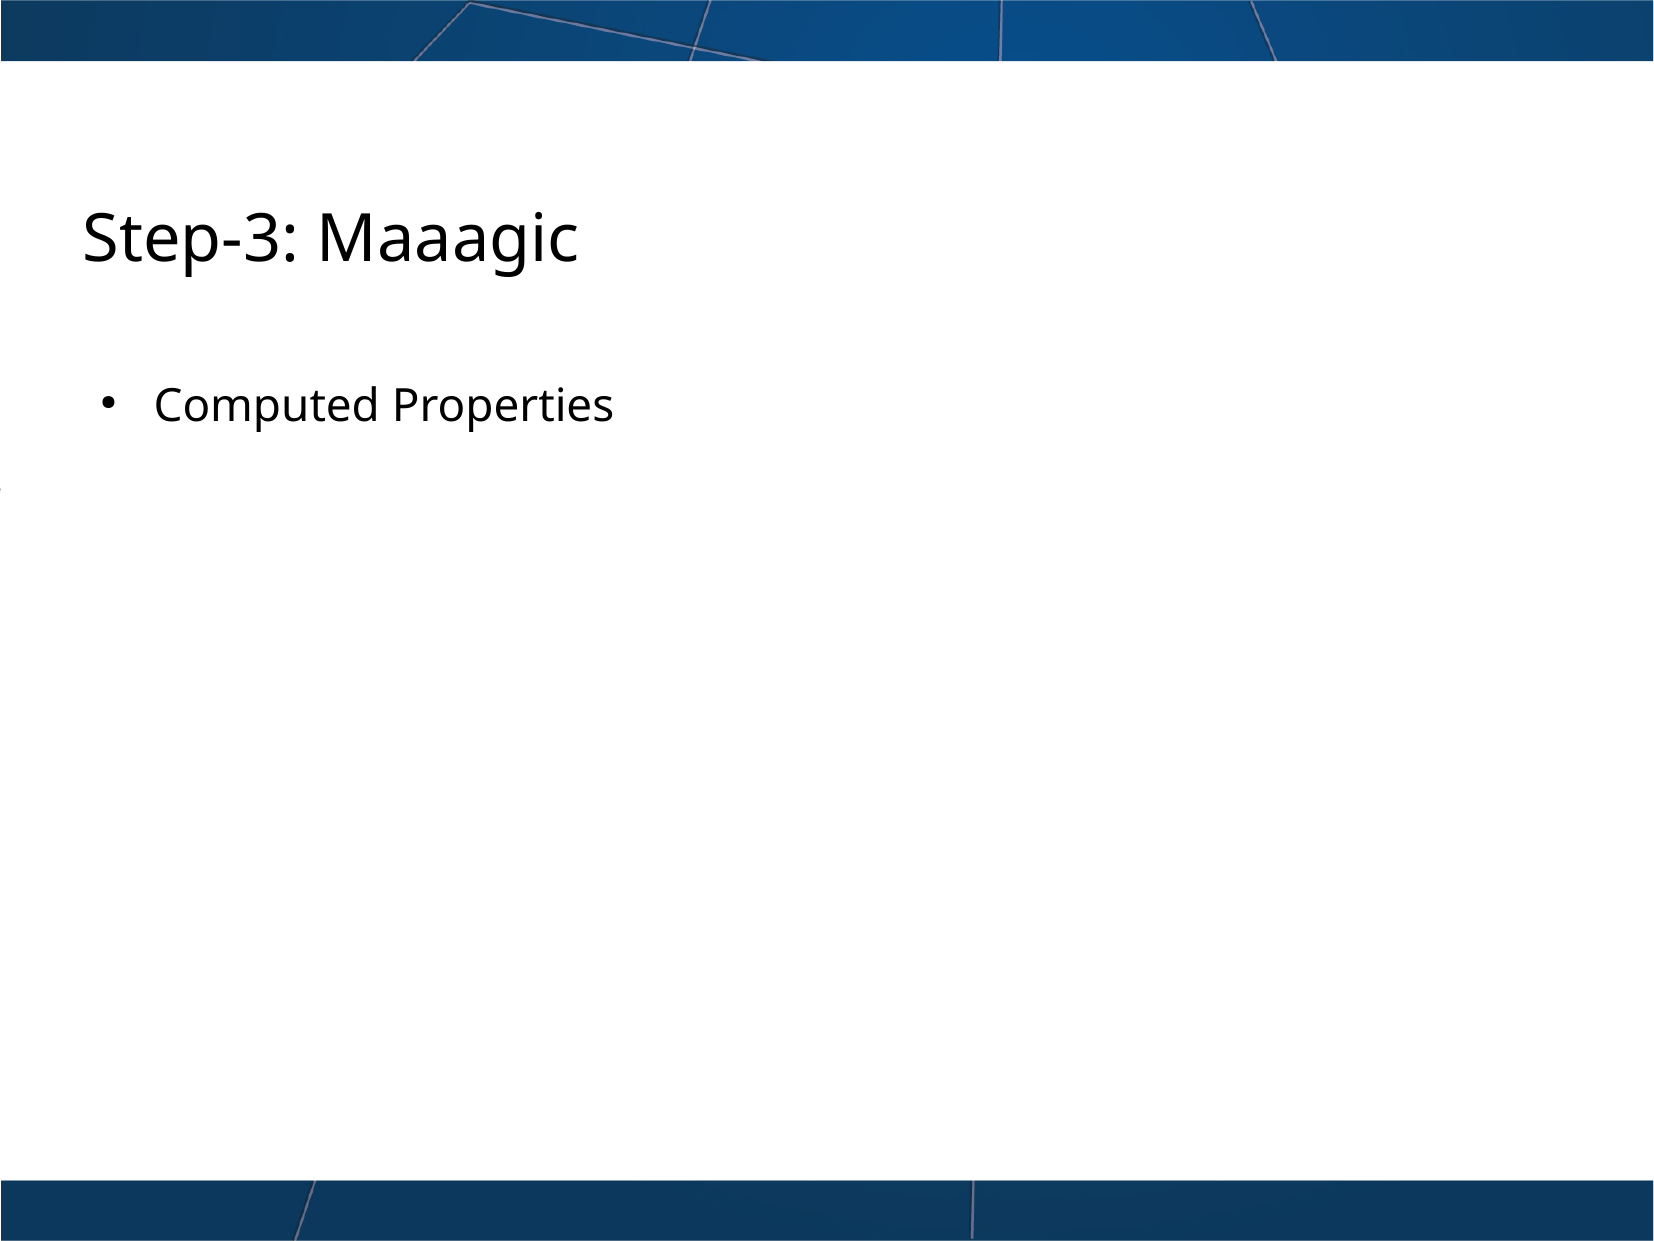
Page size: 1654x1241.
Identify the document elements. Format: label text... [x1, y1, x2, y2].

title Step-3: Maaagic [82, 139, 1571, 332]
list Computed Properties [82, 372, 1571, 1013]
picture [0, 0, 1654, 1241]
